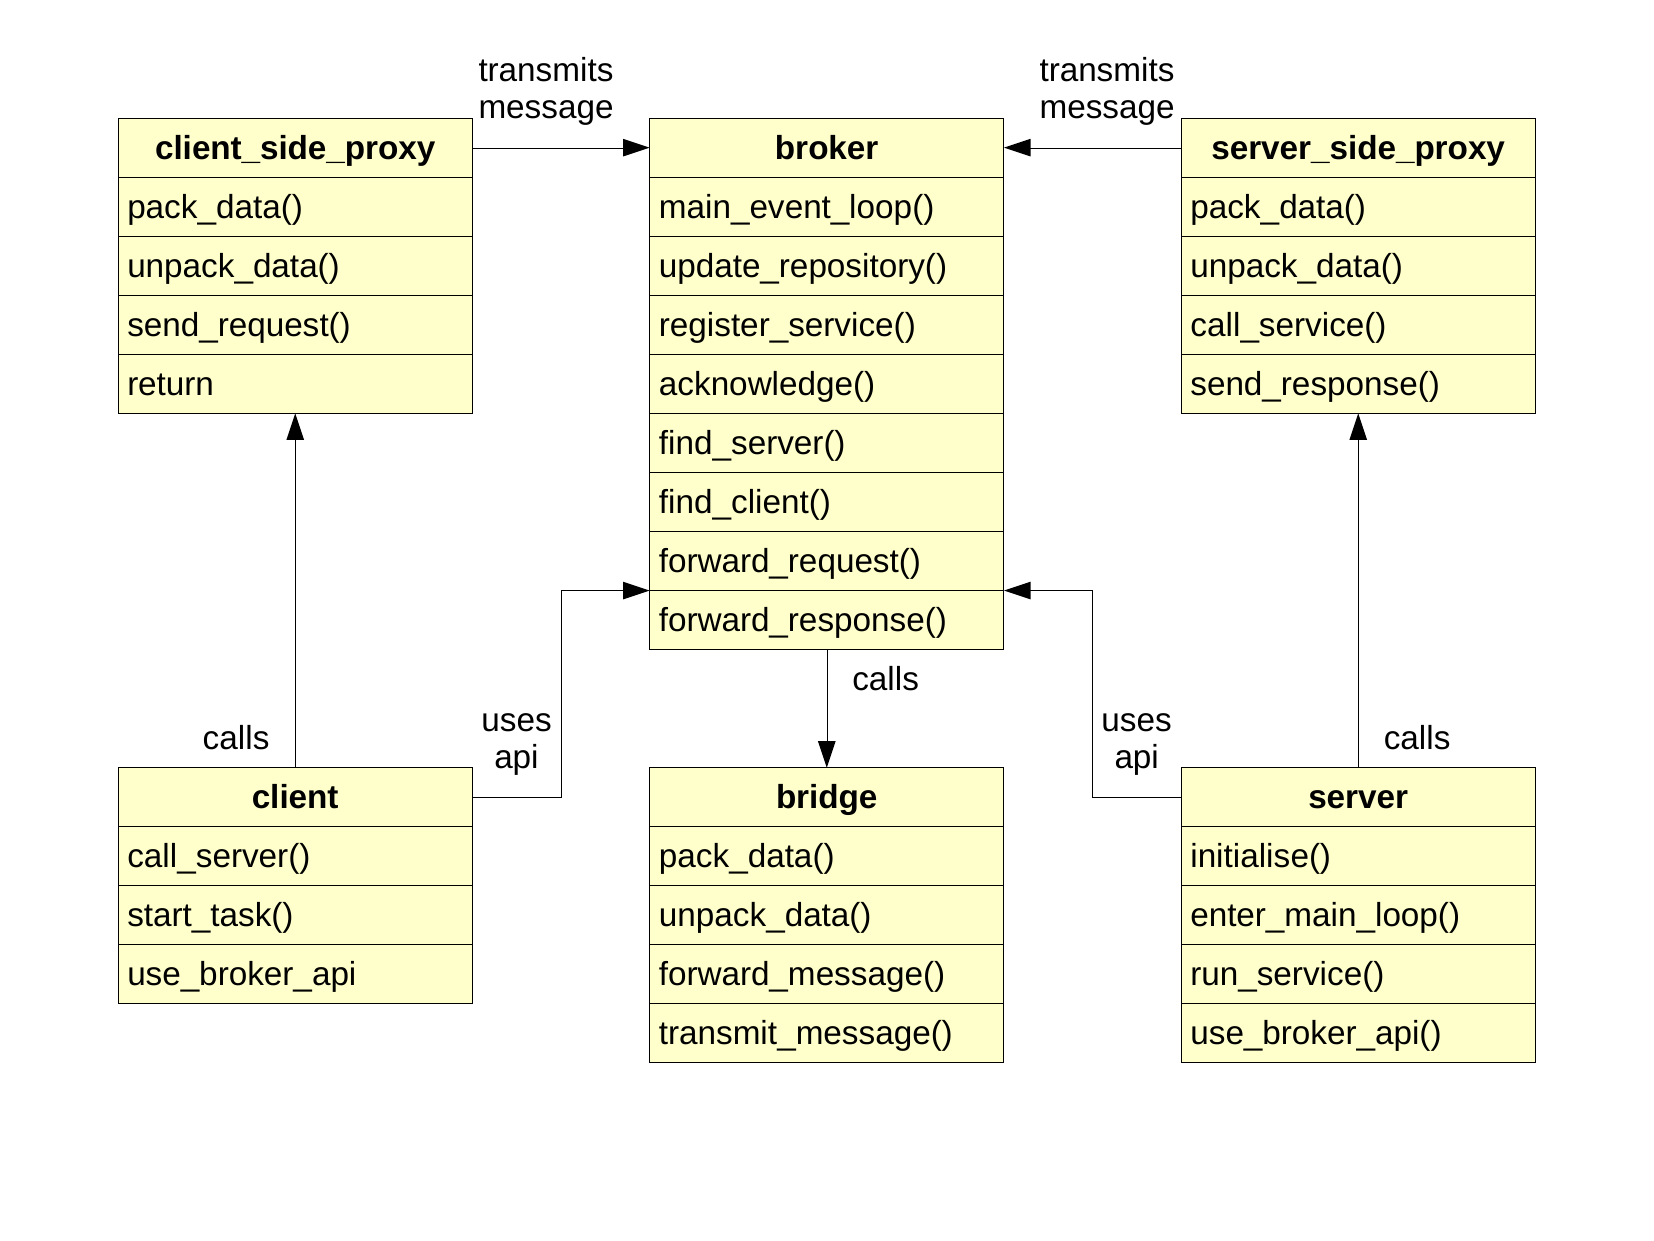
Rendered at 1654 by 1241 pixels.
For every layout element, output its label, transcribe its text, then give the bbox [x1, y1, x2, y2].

text_box use_broker_api [118, 944, 473, 1004]
text_box calls [1359, 708, 1477, 767]
text_box pack_data() [649, 826, 1004, 885]
text_box unpack_data() [649, 885, 1004, 944]
text_box transmits message [1033, 29, 1182, 148]
text_box find_client() [649, 472, 1004, 531]
text_box transmit_message() [649, 1003, 1004, 1063]
text_box unpack_data() [1181, 236, 1536, 295]
text_box calls [828, 649, 945, 709]
text_box bridge [649, 767, 1004, 826]
text_box client_side_proxy [118, 118, 473, 177]
text_box transmits message [472, 29, 621, 148]
text_box pack_data() [1181, 177, 1536, 236]
text_box client [118, 767, 473, 826]
text_box call_server() [118, 826, 473, 885]
text_box forward_message() [649, 944, 1004, 1003]
text_box unpack_data() [118, 236, 473, 295]
text_box update_repository() [649, 236, 1004, 295]
text_box enter_main_loop() [1181, 885, 1536, 944]
text_box server [1181, 767, 1536, 826]
text_box use_broker_api() [1181, 1003, 1536, 1063]
text_box main_event_loop() [649, 177, 1004, 236]
text_box initialise() [1181, 826, 1536, 885]
text_box pack_data() [118, 177, 473, 236]
text_box find_server() [649, 413, 1004, 472]
text_box register_service() [649, 295, 1004, 354]
text_box acknowledge() [649, 354, 1004, 413]
text_box return [118, 354, 473, 414]
text_box call_service() [1181, 295, 1536, 354]
text_box run_service() [1181, 944, 1536, 1003]
text_box broker [649, 118, 1004, 177]
text_box calls [177, 708, 295, 768]
text_box send_response() [1181, 354, 1536, 414]
text_box start_task() [118, 885, 473, 944]
text_box uses api [472, 679, 561, 797]
text_box send_request() [118, 295, 473, 354]
text_box uses api [1093, 679, 1182, 797]
text_box forward_response() [649, 590, 1004, 650]
text_box server_side_proxy [1181, 118, 1536, 177]
text_box forward_request() [649, 531, 1004, 590]
